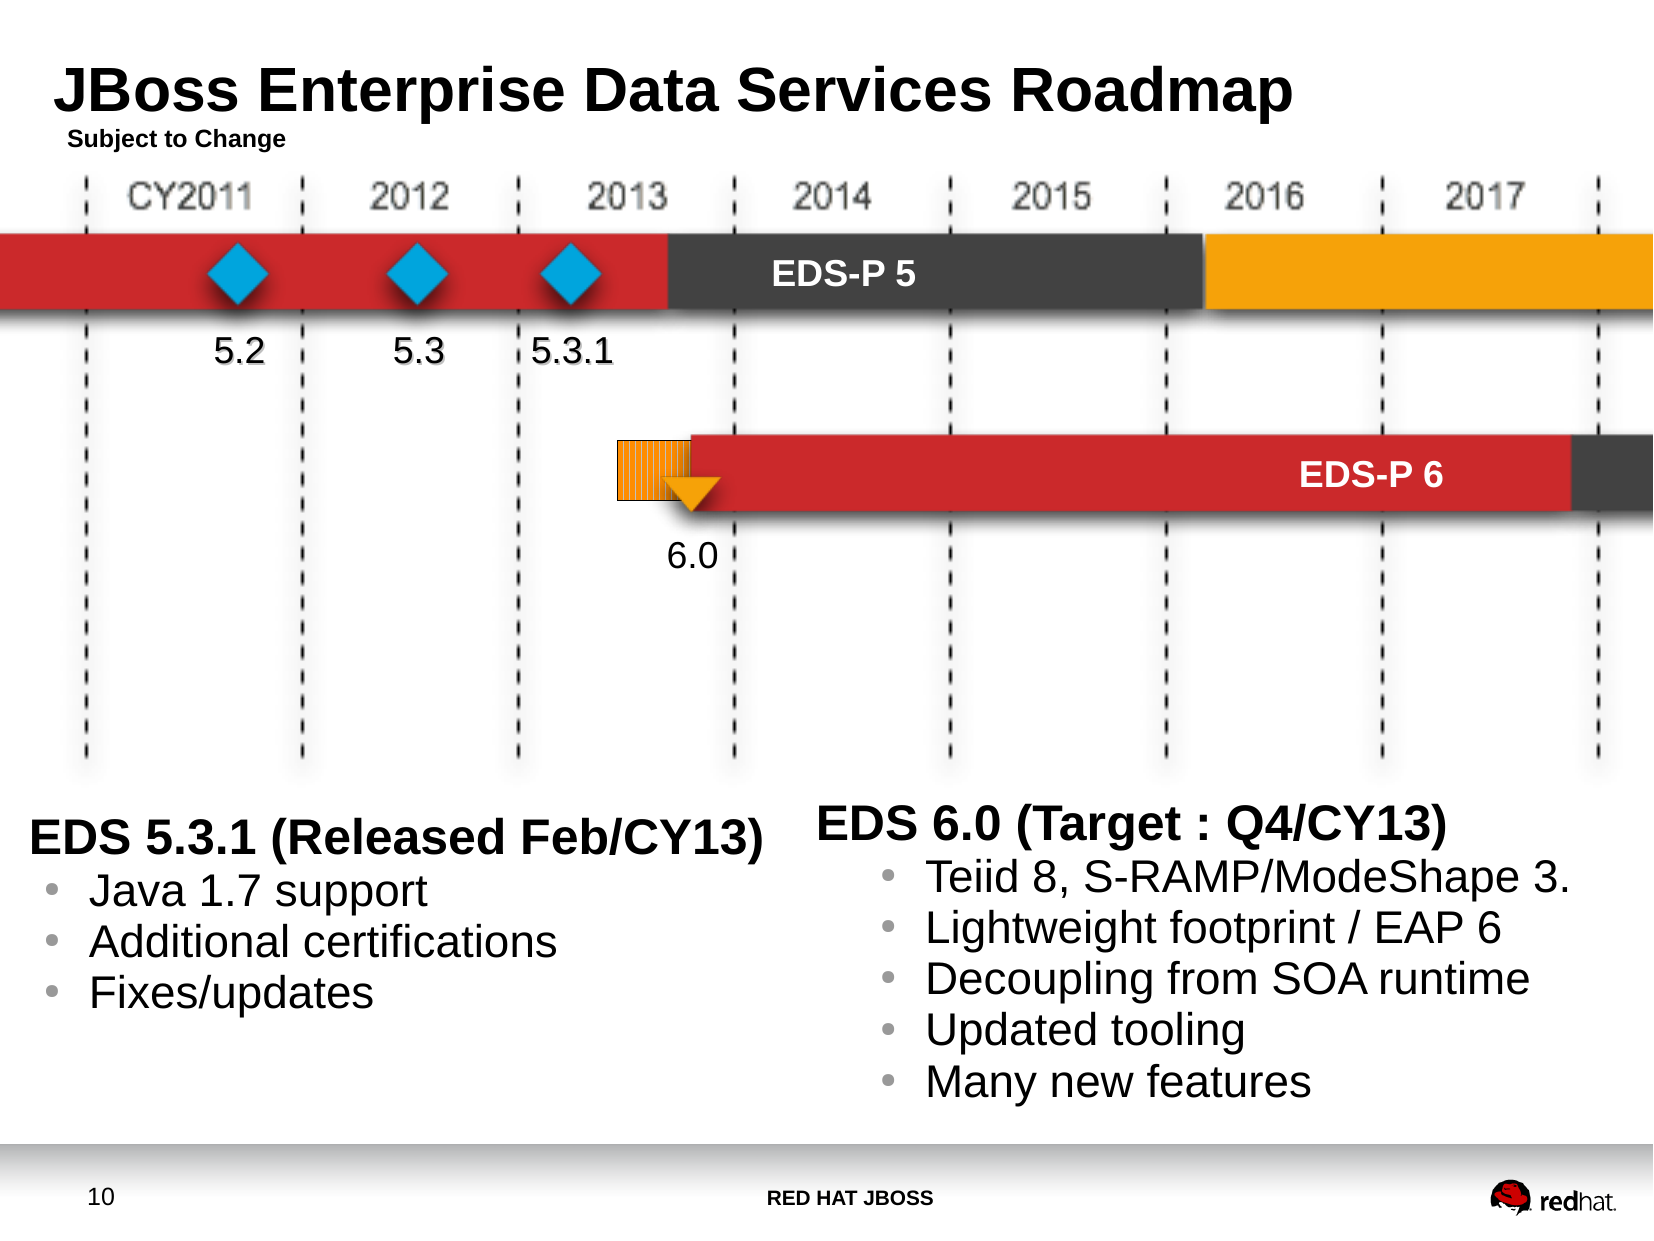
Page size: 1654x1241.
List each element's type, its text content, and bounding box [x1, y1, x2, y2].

text_box [617, 440, 664, 501]
title JBoss Enterprise Data Services Roadmap Subject to Change [53, 47, 1541, 160]
text_box EDS 6.0 (Target : Q4/CY13) Teiid 8, S-RAMP/ModeShape 3. Lightweight footprint / EAP 6 Decoupling from SOA runtime Updated tooling Many new features [801, 787, 1613, 1166]
text_box EDS 5.3.1 (Released Feb/CY13) Java 1.7 support Additional certifications Fixes/updates [0, 801, 801, 1026]
picture [0, 155, 1653, 806]
picture [0, 1144, 1653, 1241]
